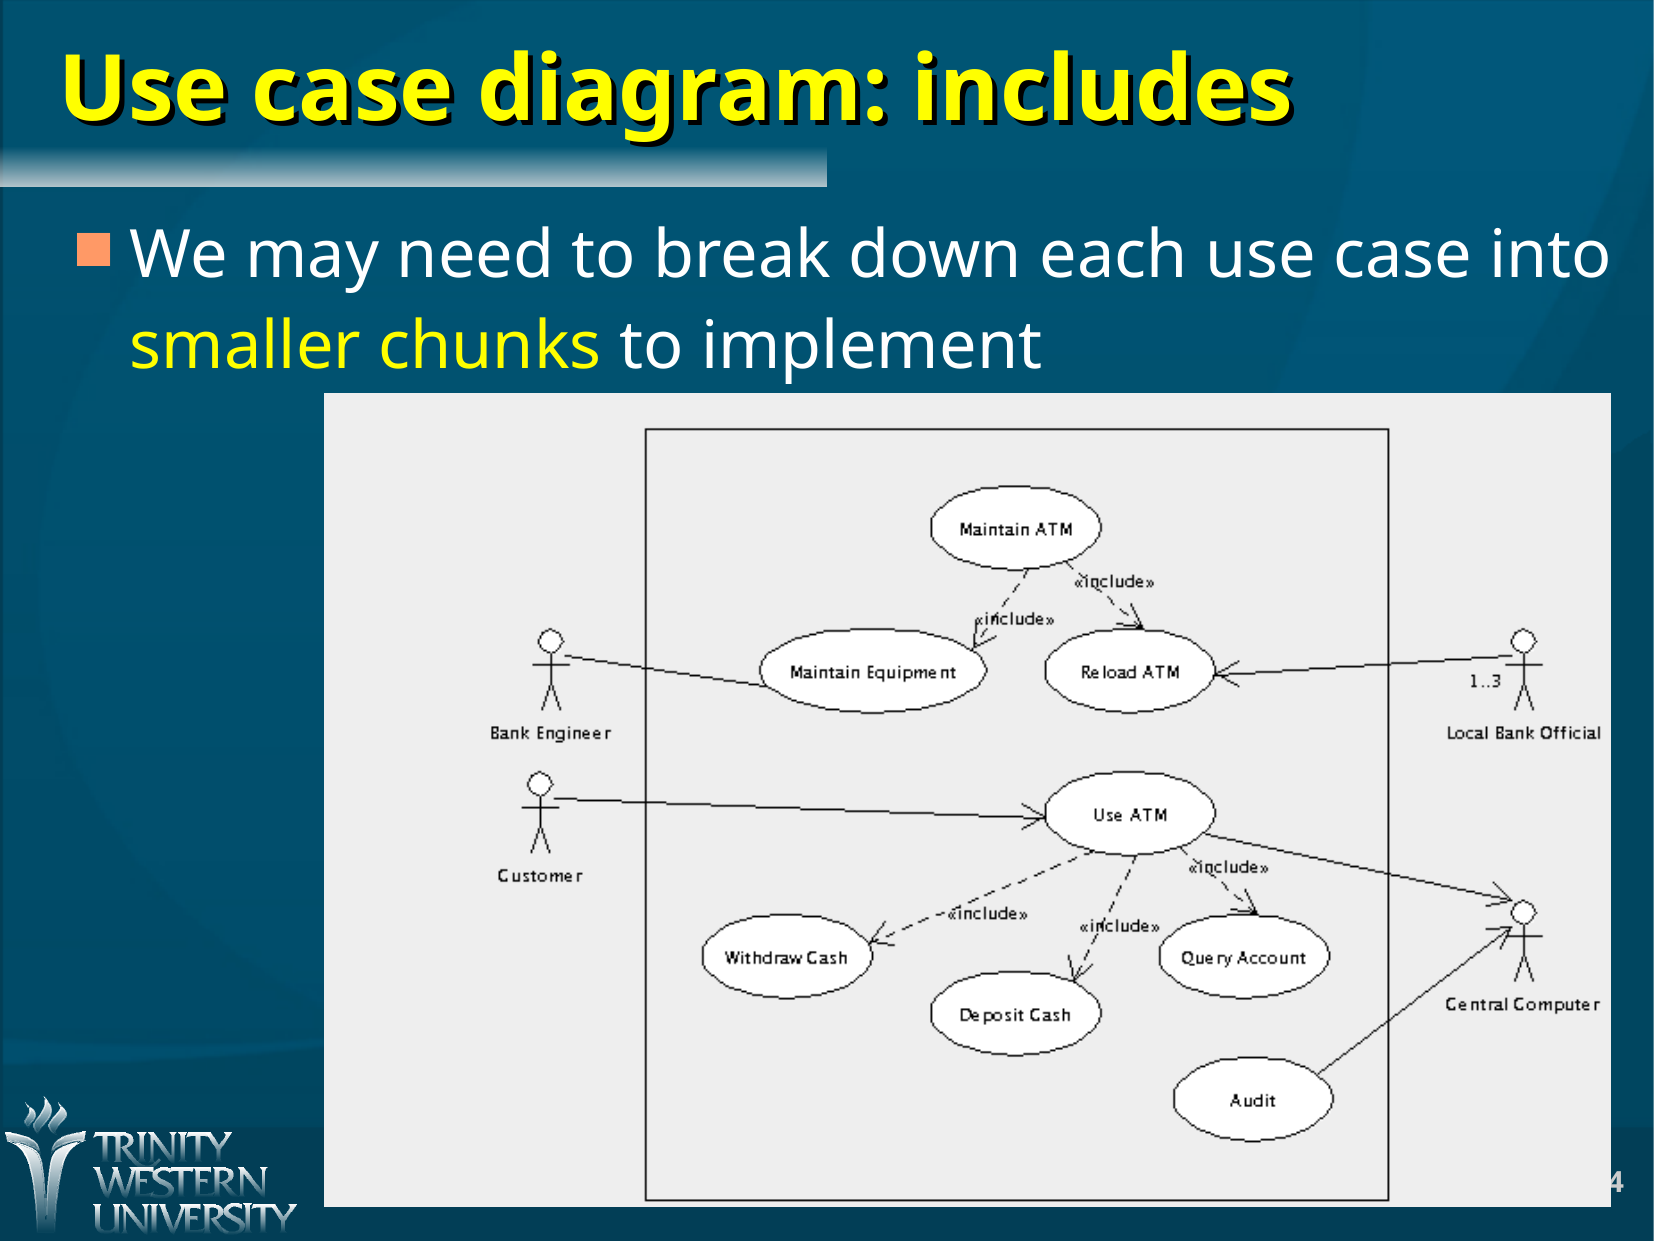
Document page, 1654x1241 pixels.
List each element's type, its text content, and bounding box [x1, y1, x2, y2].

picture [38, 1227, 54, 1232]
title Use case diagram: includes [59, 19, 1595, 148]
picture [325, 394, 1611, 1206]
text_box Company [0, 154, 827, 158]
list We may need to break down each use case into smaller chunks to implement [59, 206, 1625, 1026]
